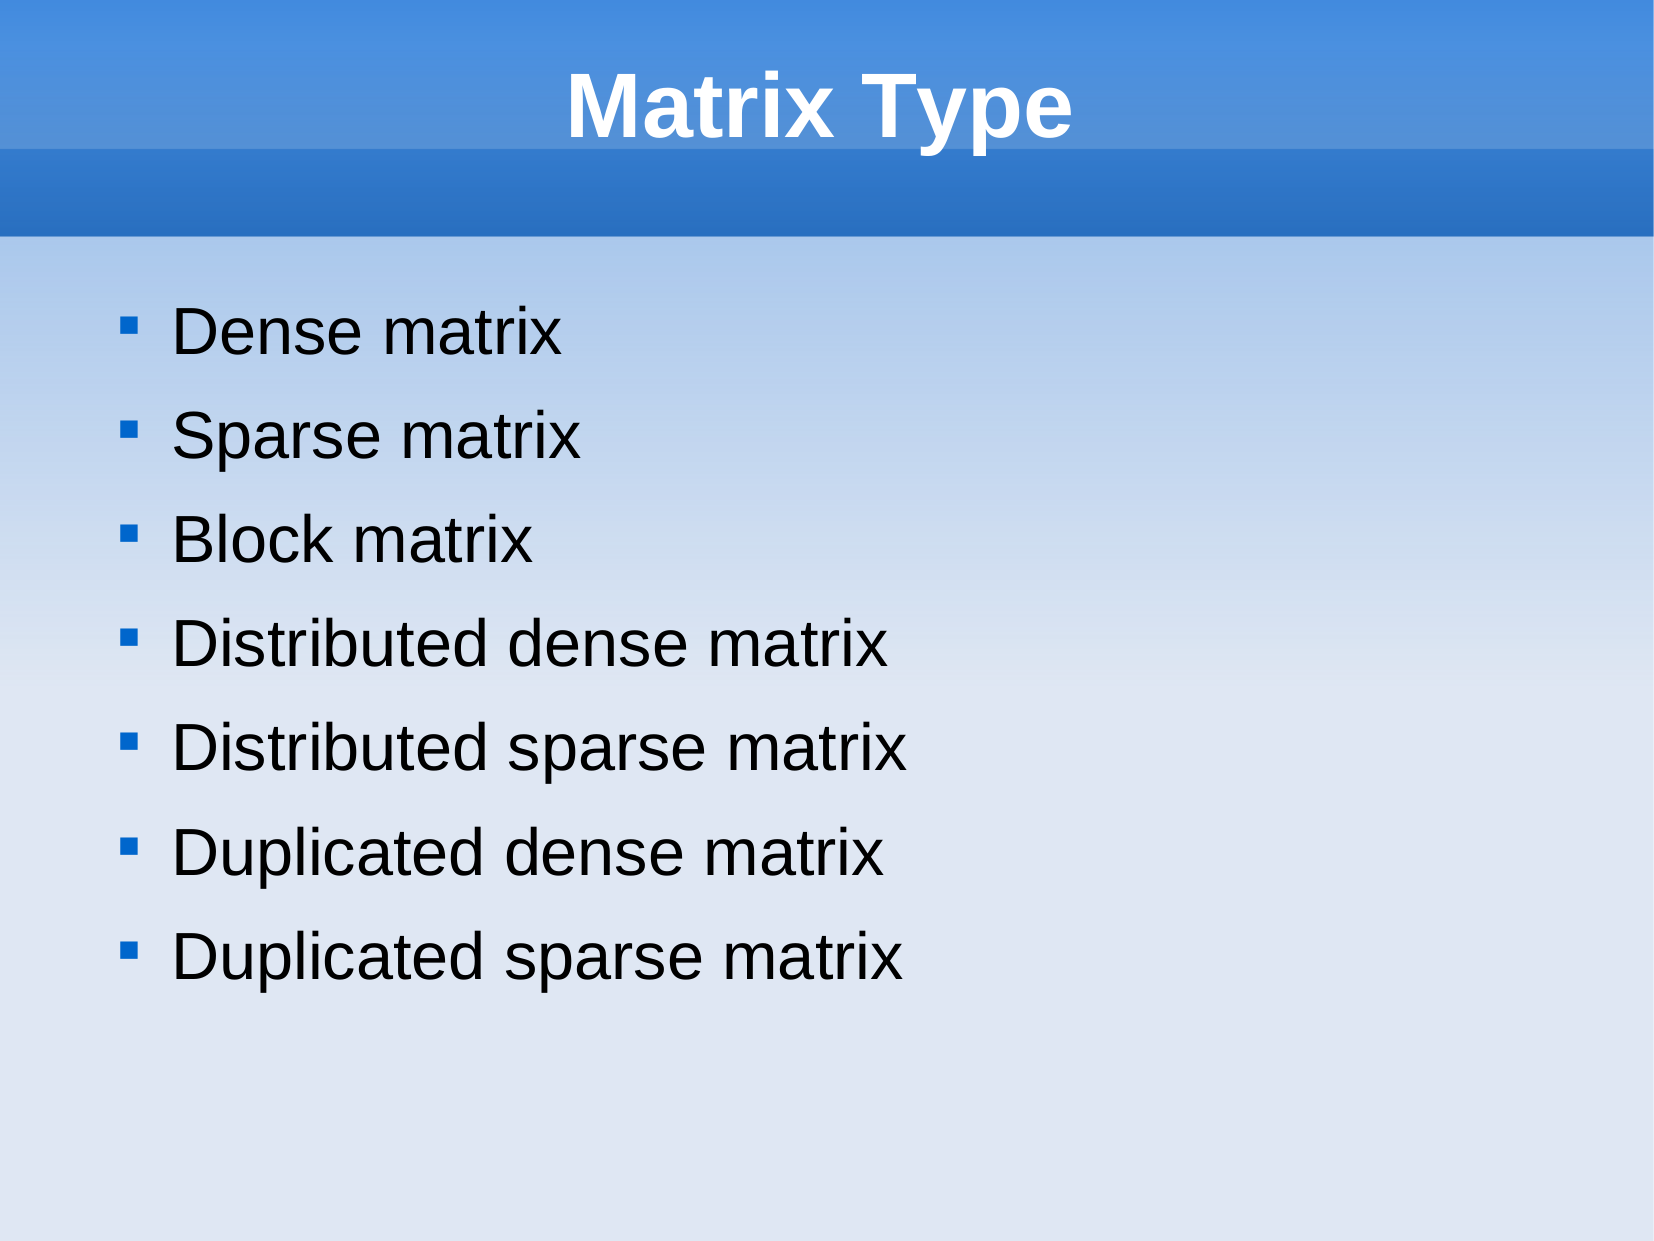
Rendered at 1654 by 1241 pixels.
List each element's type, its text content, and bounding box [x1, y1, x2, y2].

list Dense matrix Sparse matrix Block matrix Distributed dense matrix Distributed sparse matrix Duplicated dense matrix Duplicated sparse matrix [82, 290, 1571, 1094]
title Matrix Type [76, 7, 1565, 200]
